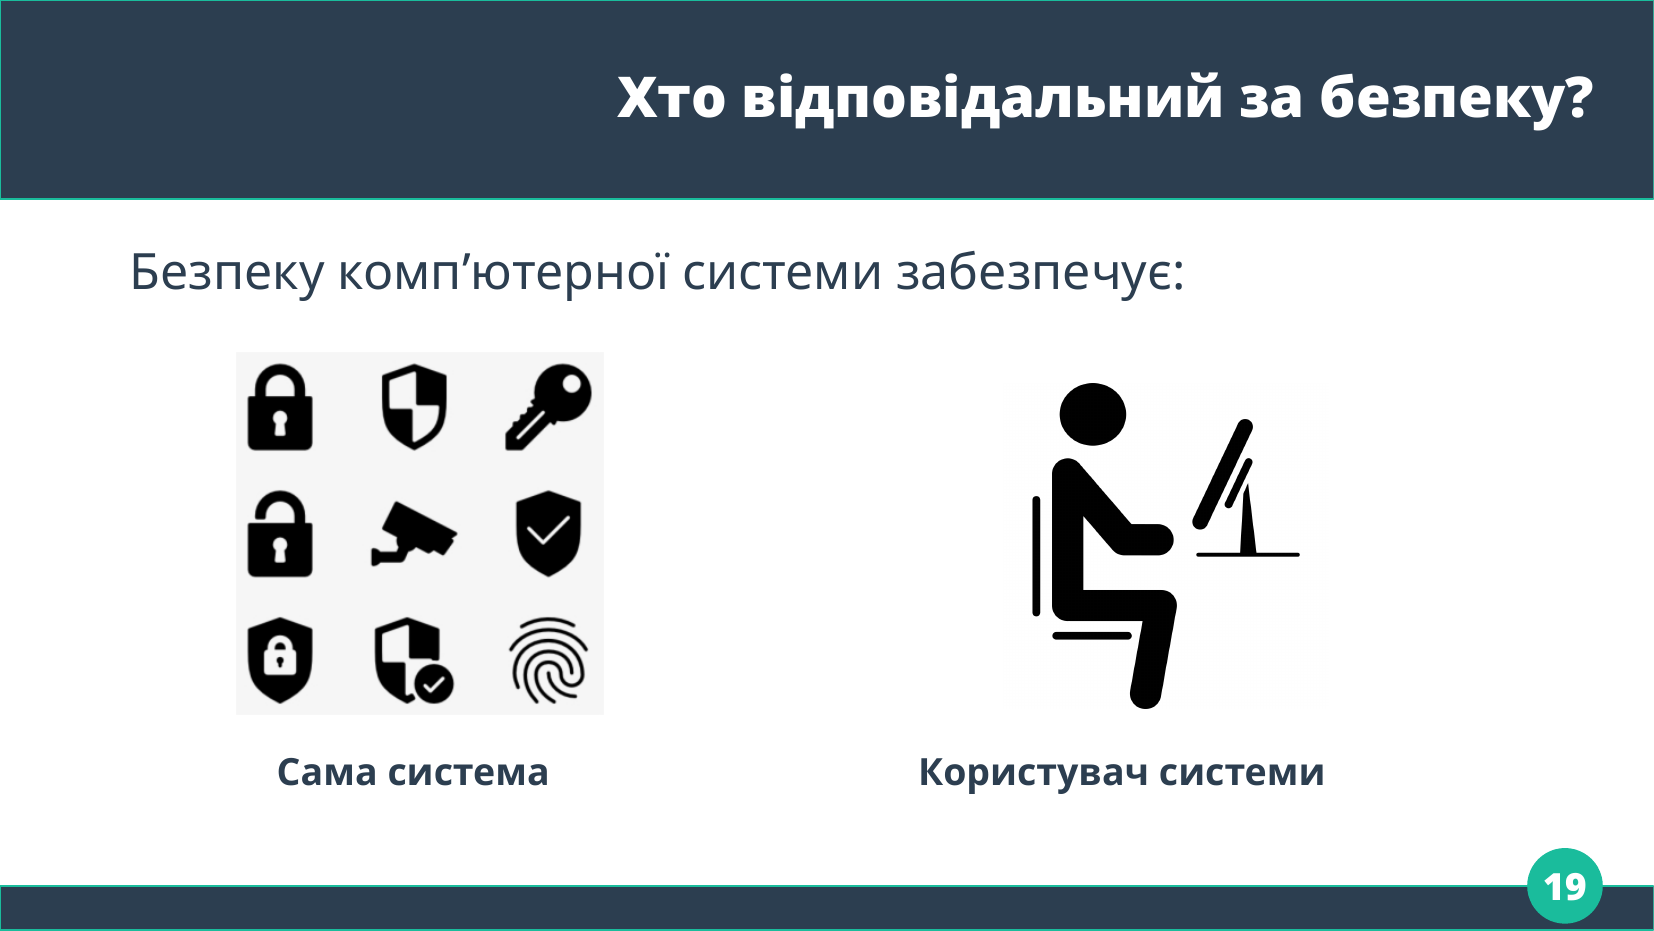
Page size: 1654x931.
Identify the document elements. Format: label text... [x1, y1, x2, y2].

text_box Сама система [147, 726, 680, 815]
picture [1003, 383, 1329, 709]
text_box Користувач системи [856, 726, 1388, 815]
picture [236, 352, 604, 715]
list Безпеку комп’ютерної системи забезпечує: [59, 236, 1595, 857]
title Хто відповідальний за безпеку? [59, 37, 1595, 156]
